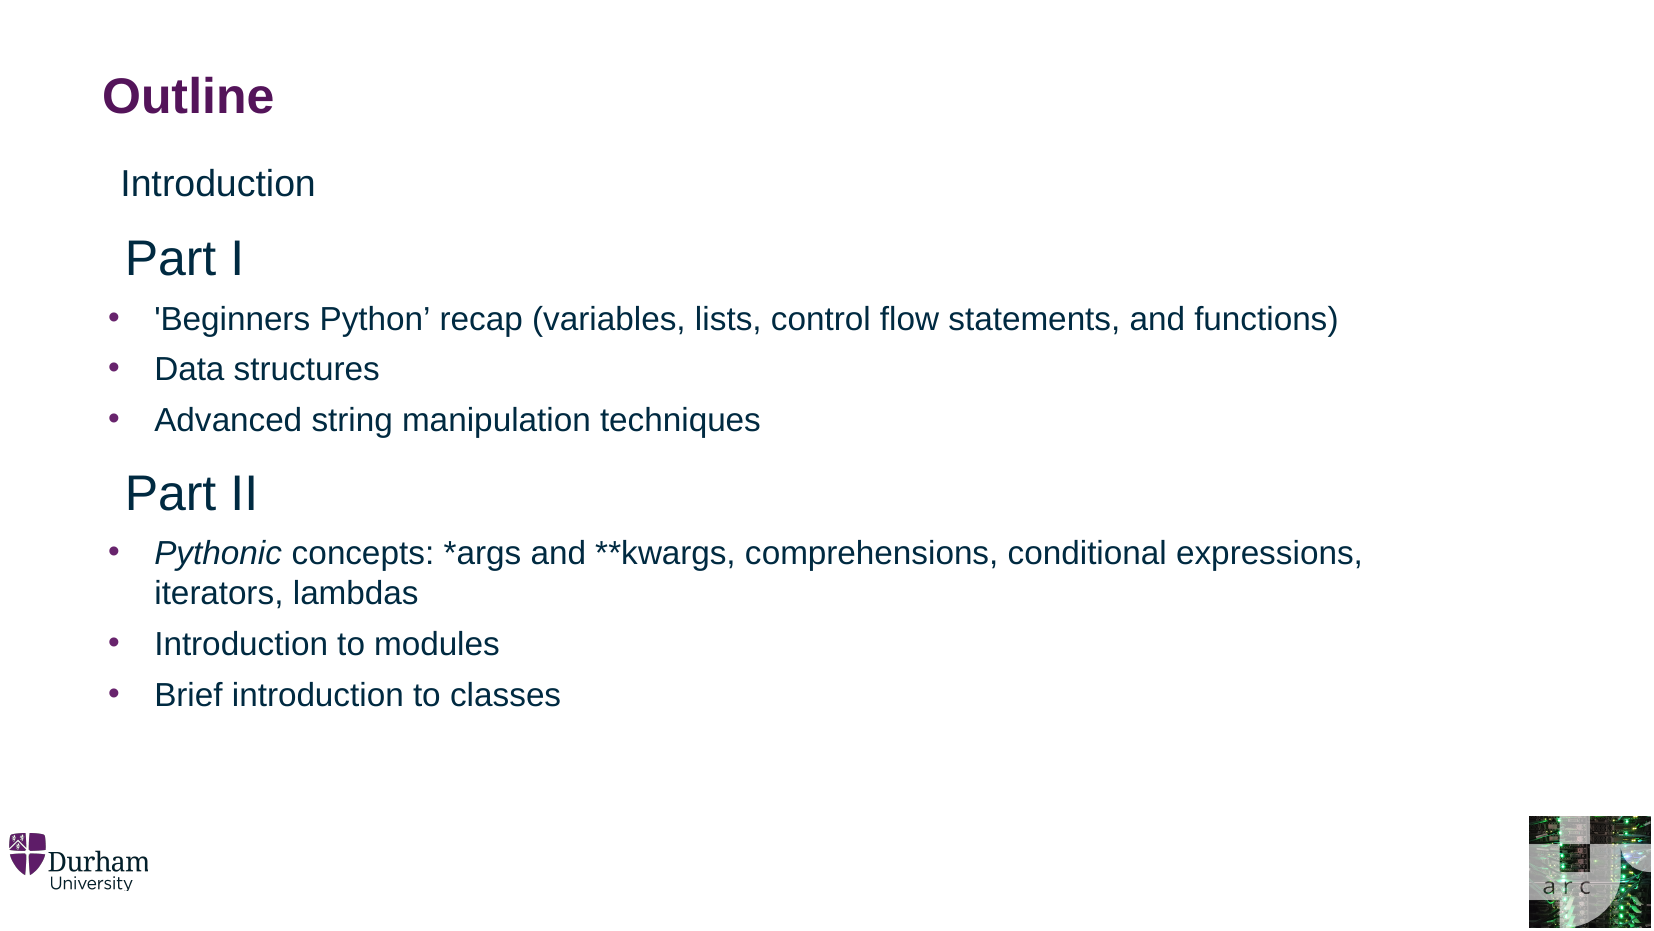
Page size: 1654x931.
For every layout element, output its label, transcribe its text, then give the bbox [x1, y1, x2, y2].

text_box Outline [102, 63, 1398, 204]
picture [9, 833, 148, 891]
picture [1529, 816, 1651, 928]
text_box Introduction Part I 'Beginners Python’ recap (variables, lists, control flow statements, and functions) Data structures Advanced string manipulation techniques Part II Pythonic concepts: *args and **kwargs, comprehensions, conditional expressions, iterators, lambdas Introduction to modules Brief introduction to classes [107, 158, 1417, 774]
